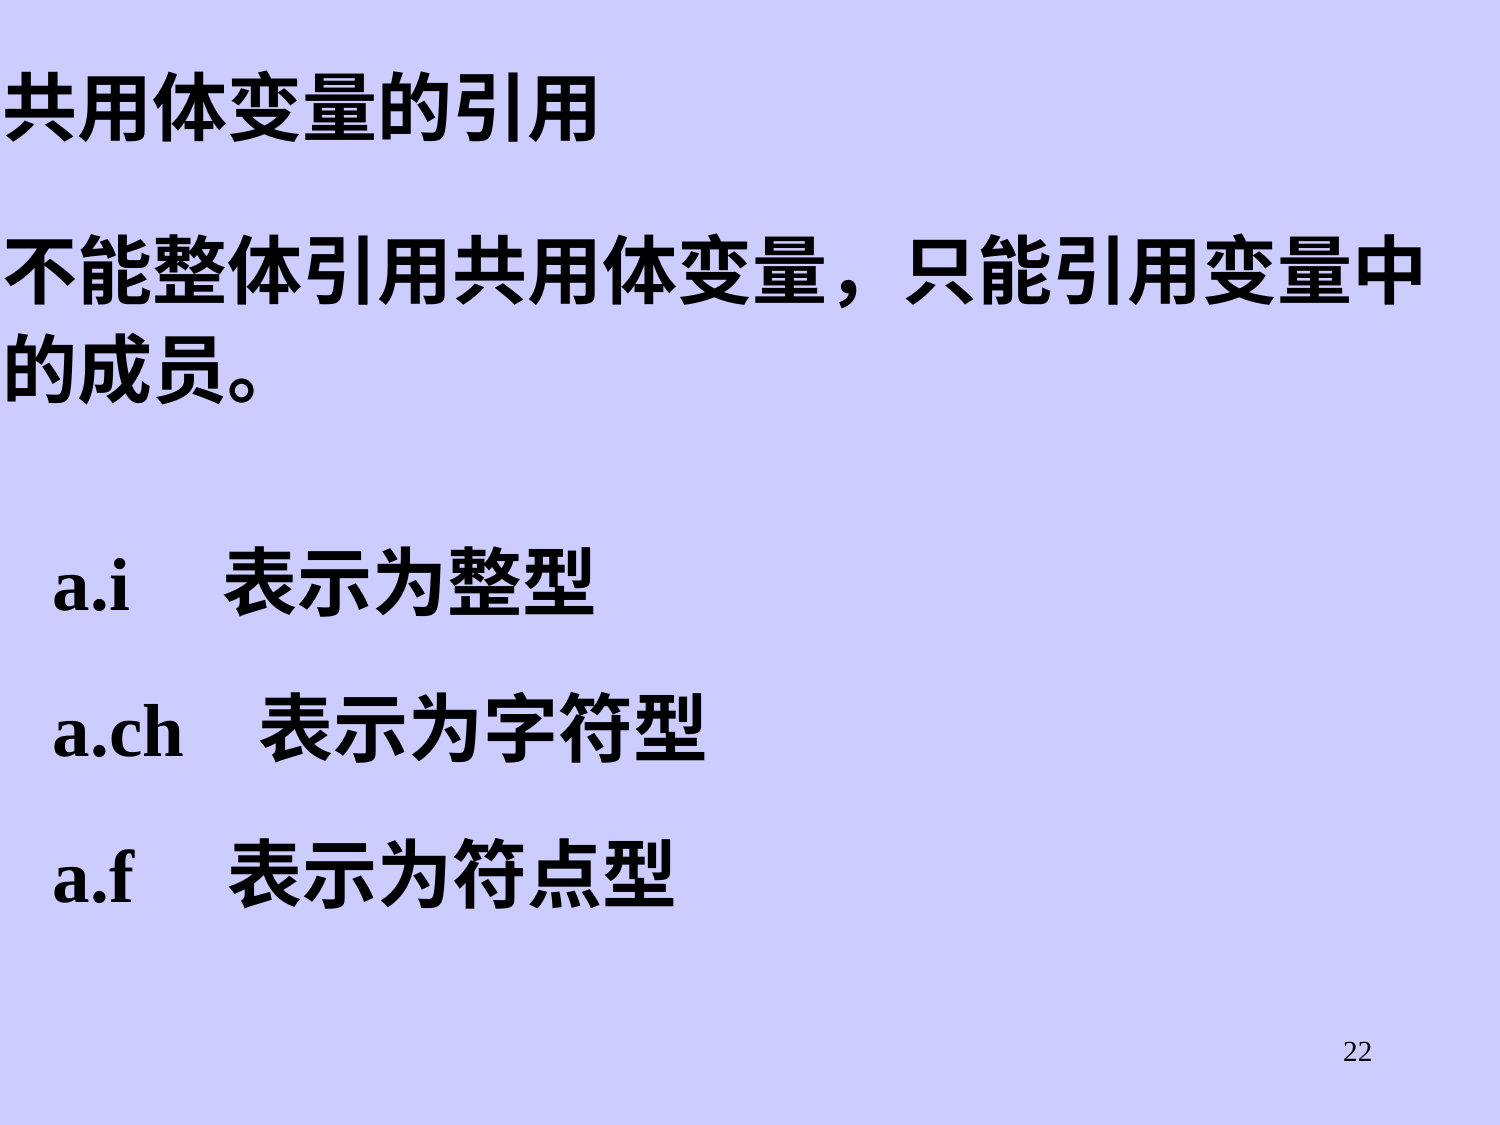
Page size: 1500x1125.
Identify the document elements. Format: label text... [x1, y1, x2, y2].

text_box 不能整体引用共用体变量，只能引用变量中的成员。 [0, 212, 1500, 415]
text_box 共用体变量的引用 [0, 49, 1375, 153]
text_box <编号> [1074, 1025, 1388, 1101]
text_box a.i 表示为整型 a.ch 表示为字符型 a.f 表示为符点型 [49, 524, 1126, 920]
